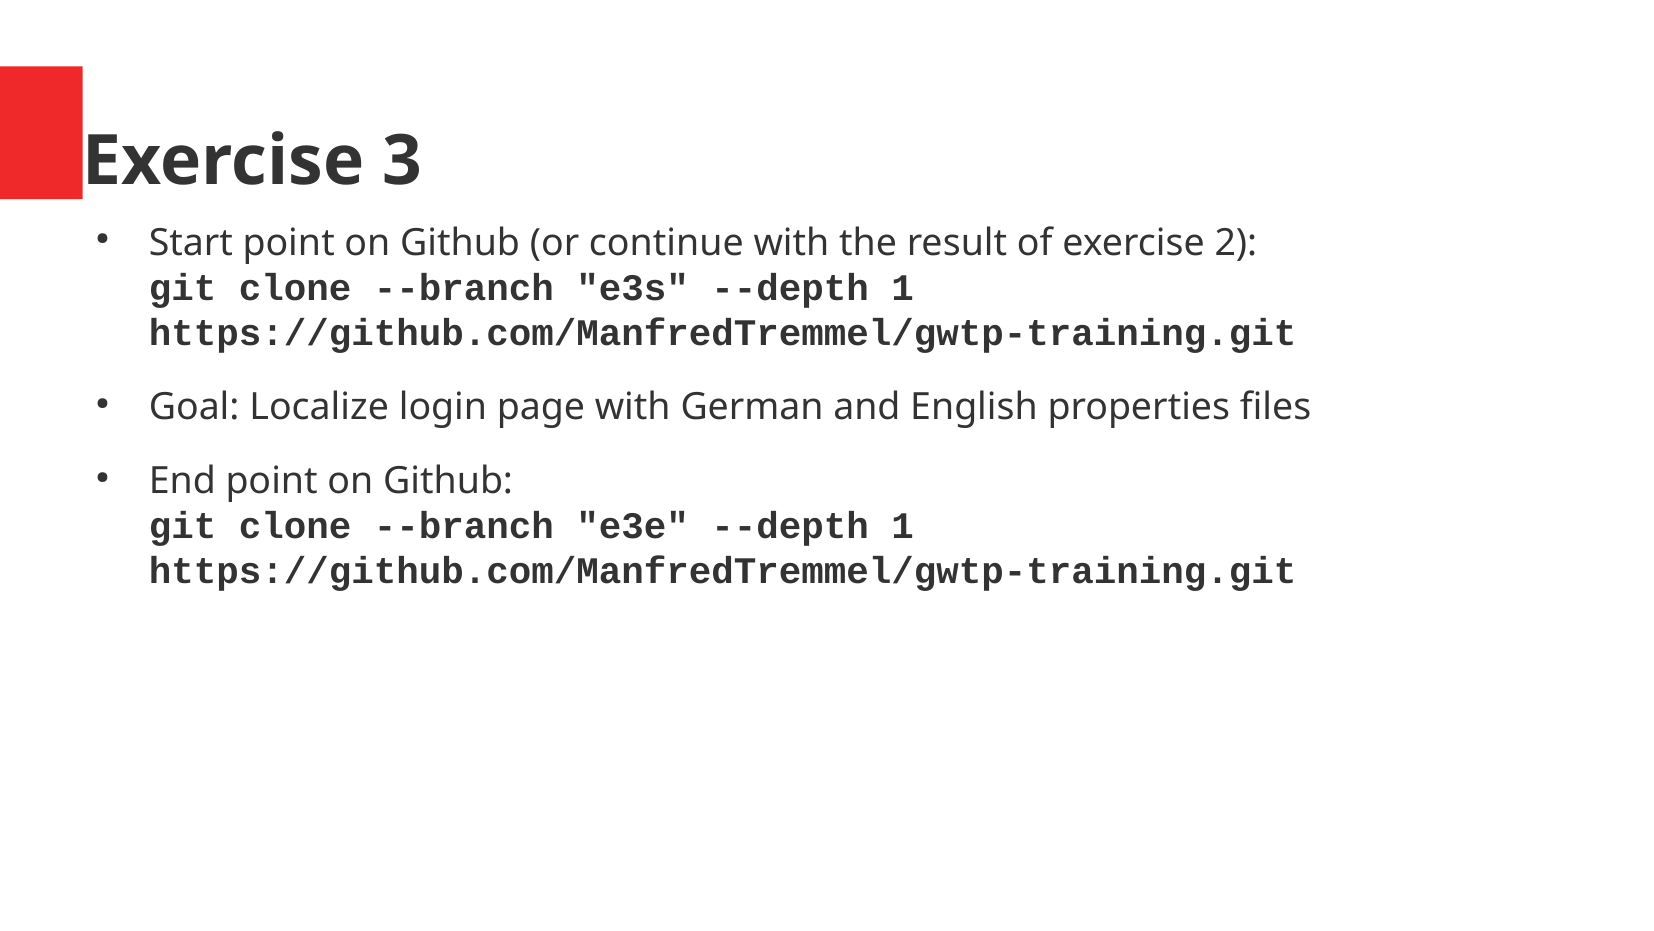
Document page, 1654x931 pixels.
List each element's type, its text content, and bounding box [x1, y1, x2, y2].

list Start point on Github (or continue with the result of exercise 2): git clone --branch "e3s" --depth 1 https://github.com/ManfredTremmel/gwtp-training.git Goal: Localize login page with German and English properties files End point on Github: git clone --branch "e3e" --depth 1 https://github.com/ManfredTremmel/gwtp-training.git [78, 217, 1567, 875]
title Exercise 3 [82, 33, 1571, 196]
